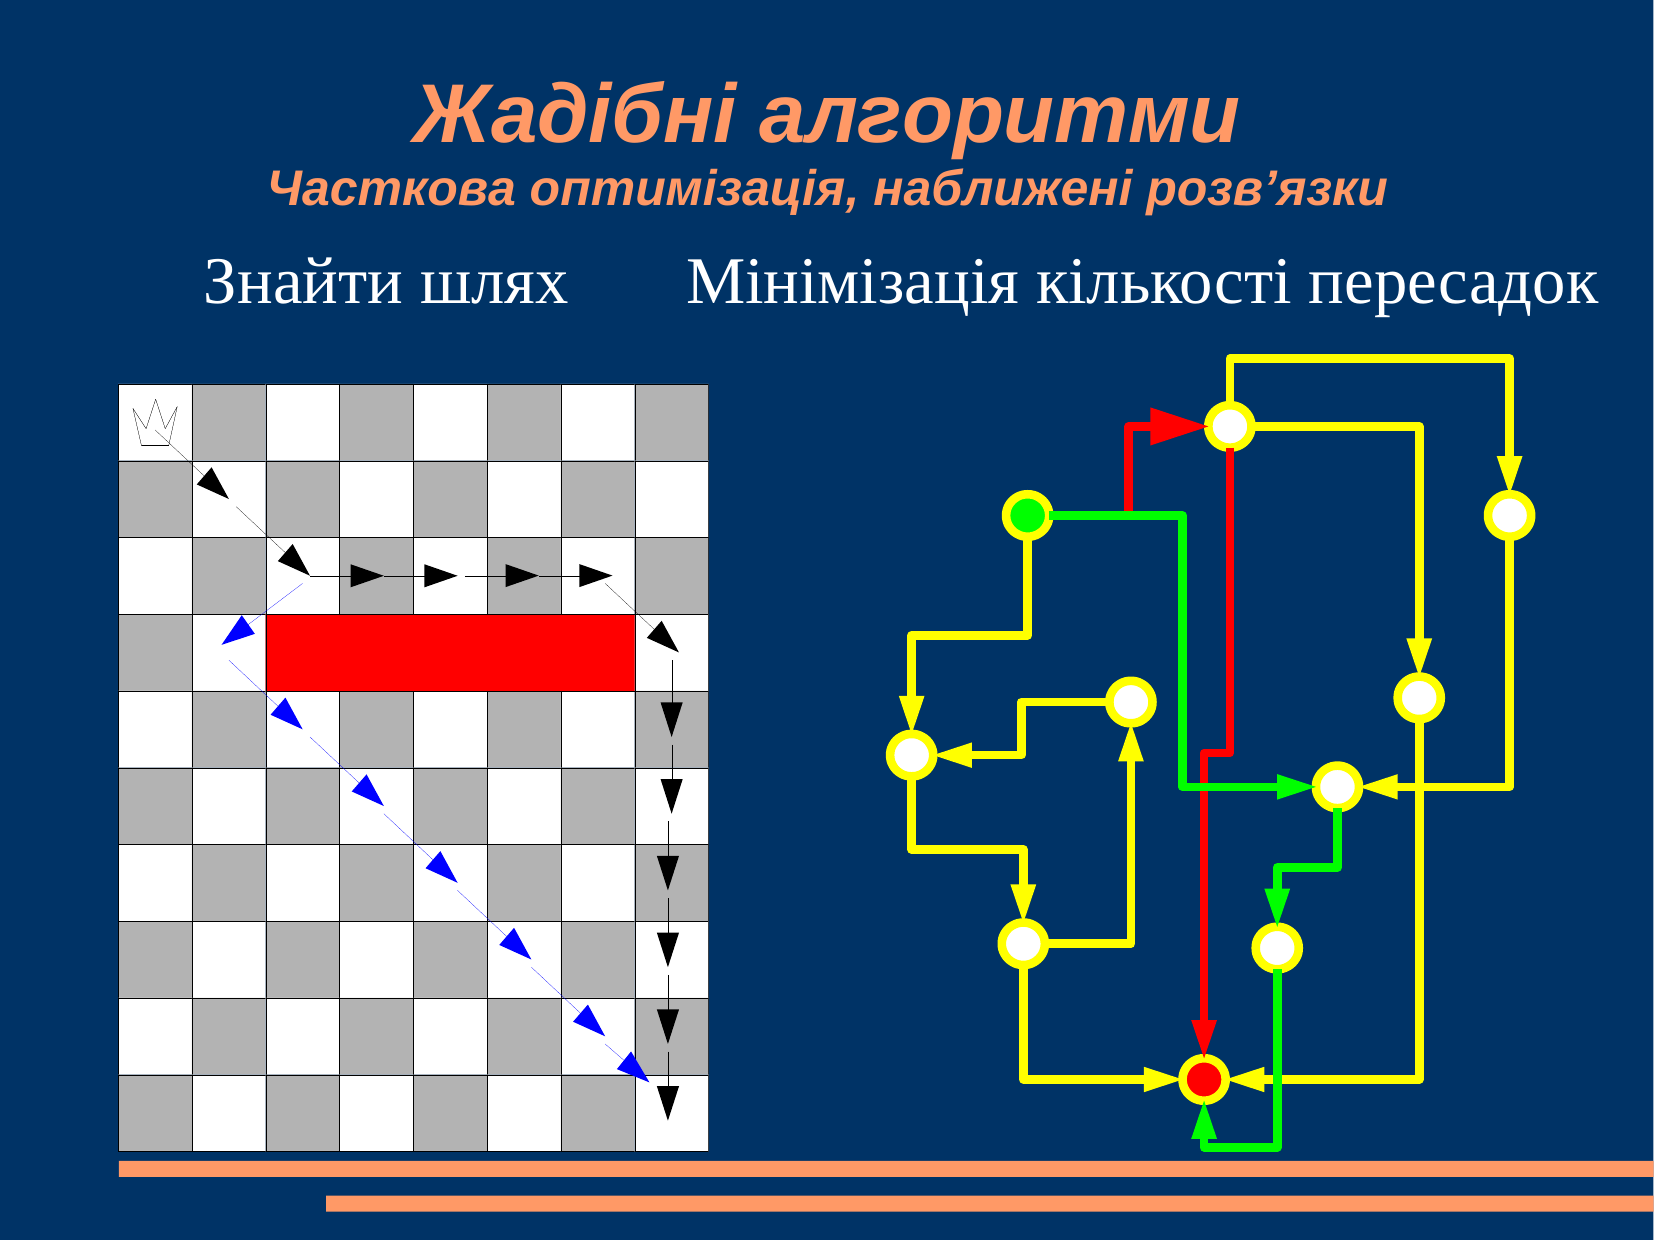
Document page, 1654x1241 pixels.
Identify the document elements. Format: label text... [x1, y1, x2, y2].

text_box Знайти шлях Мінімізація кількості пересадок [88, 236, 1625, 326]
title Жадібні алгоритми Часткова оптимізація, наближені розв’язки [121, 46, 1534, 236]
picture [885, 354, 1536, 1152]
picture [118, 383, 709, 1152]
